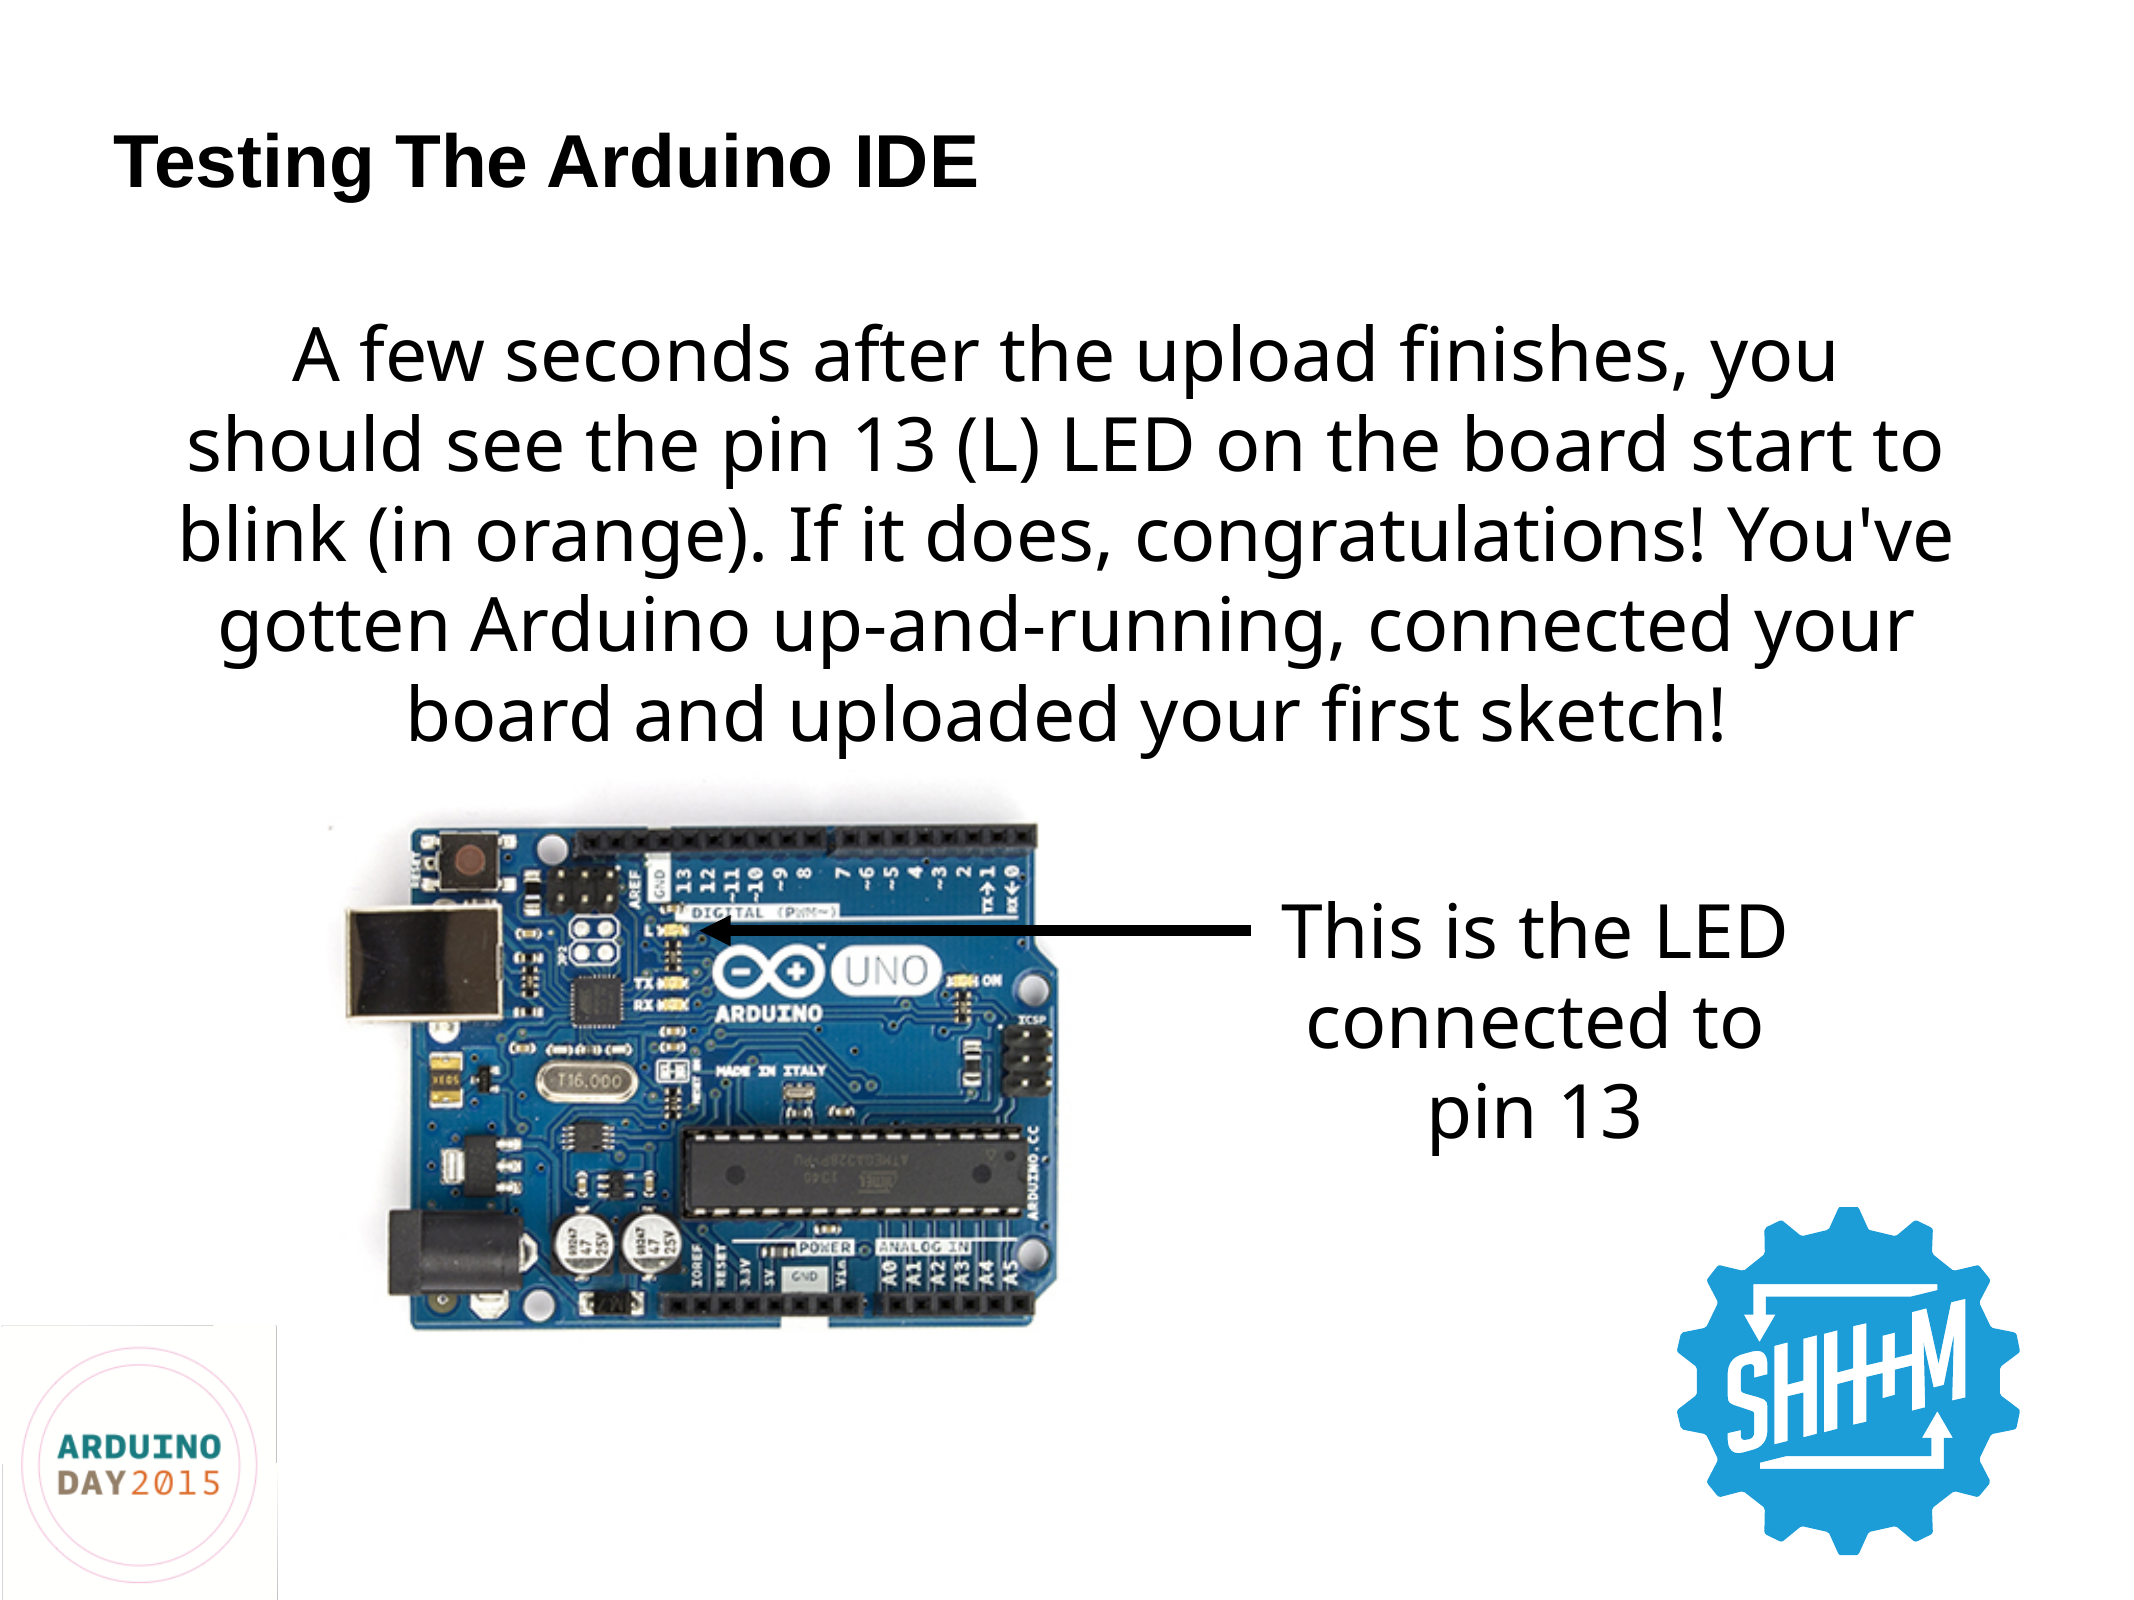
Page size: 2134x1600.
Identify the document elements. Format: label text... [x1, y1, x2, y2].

text_box A few seconds after the upload finishes, you should see the pin 13 (L) LED on the board start to blink (in orange). If it does, congratulations! You've gotten Arduino up-and-running, connected your board and uploaded your first sketch! [163, 297, 1970, 765]
text_box This is the LED connected to pin 13 [1259, 874, 1811, 1162]
picture [326, 766, 1093, 1384]
picture [1677, 1207, 2020, 1556]
picture [1, 1324, 279, 1600]
text_box Testing The Arduino IDE [105, 103, 989, 211]
